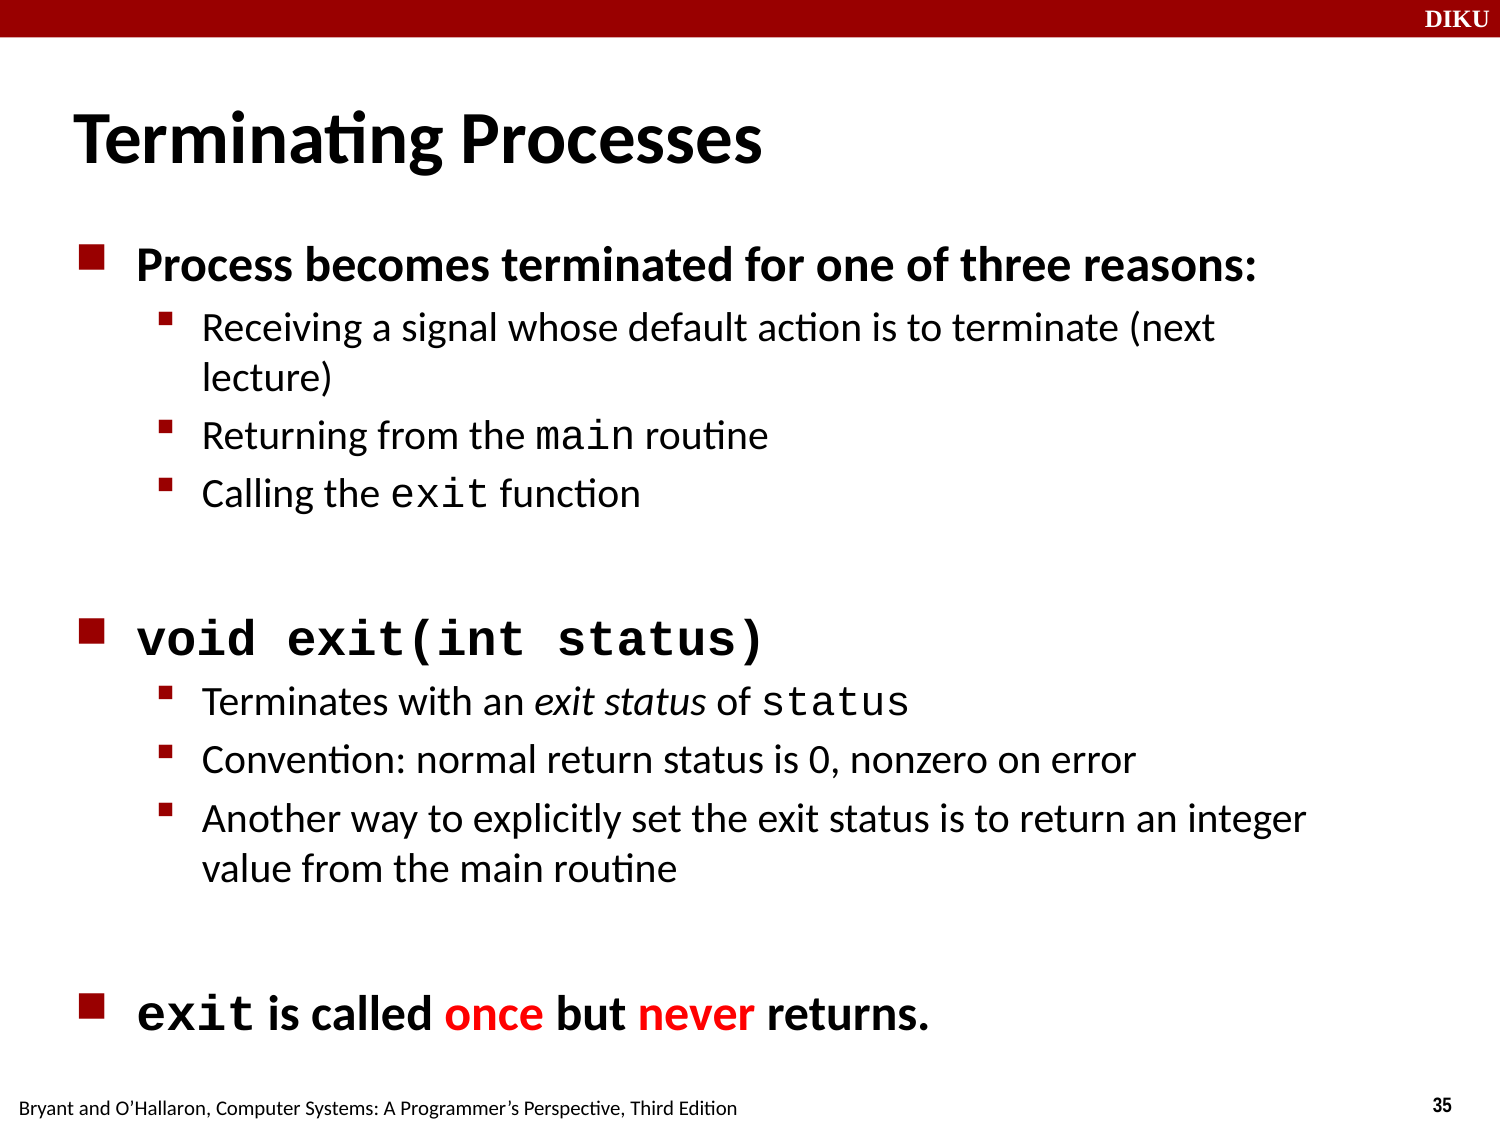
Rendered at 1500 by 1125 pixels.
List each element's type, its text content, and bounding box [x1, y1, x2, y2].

title Terminating Processes [58, 71, 1304, 197]
list Process becomes terminated for one of three reasons: Receiving a signal whose default action is to terminate (next lecture) Returning from the main routine Calling the exit function void exit(int status) Terminates with an exit status of status Convention: normal return status is 0, nonzero on error Another way to explicitly set the exit status is to return an integer value from the main routine exit is called once but never returns. [65, 223, 1361, 1059]
